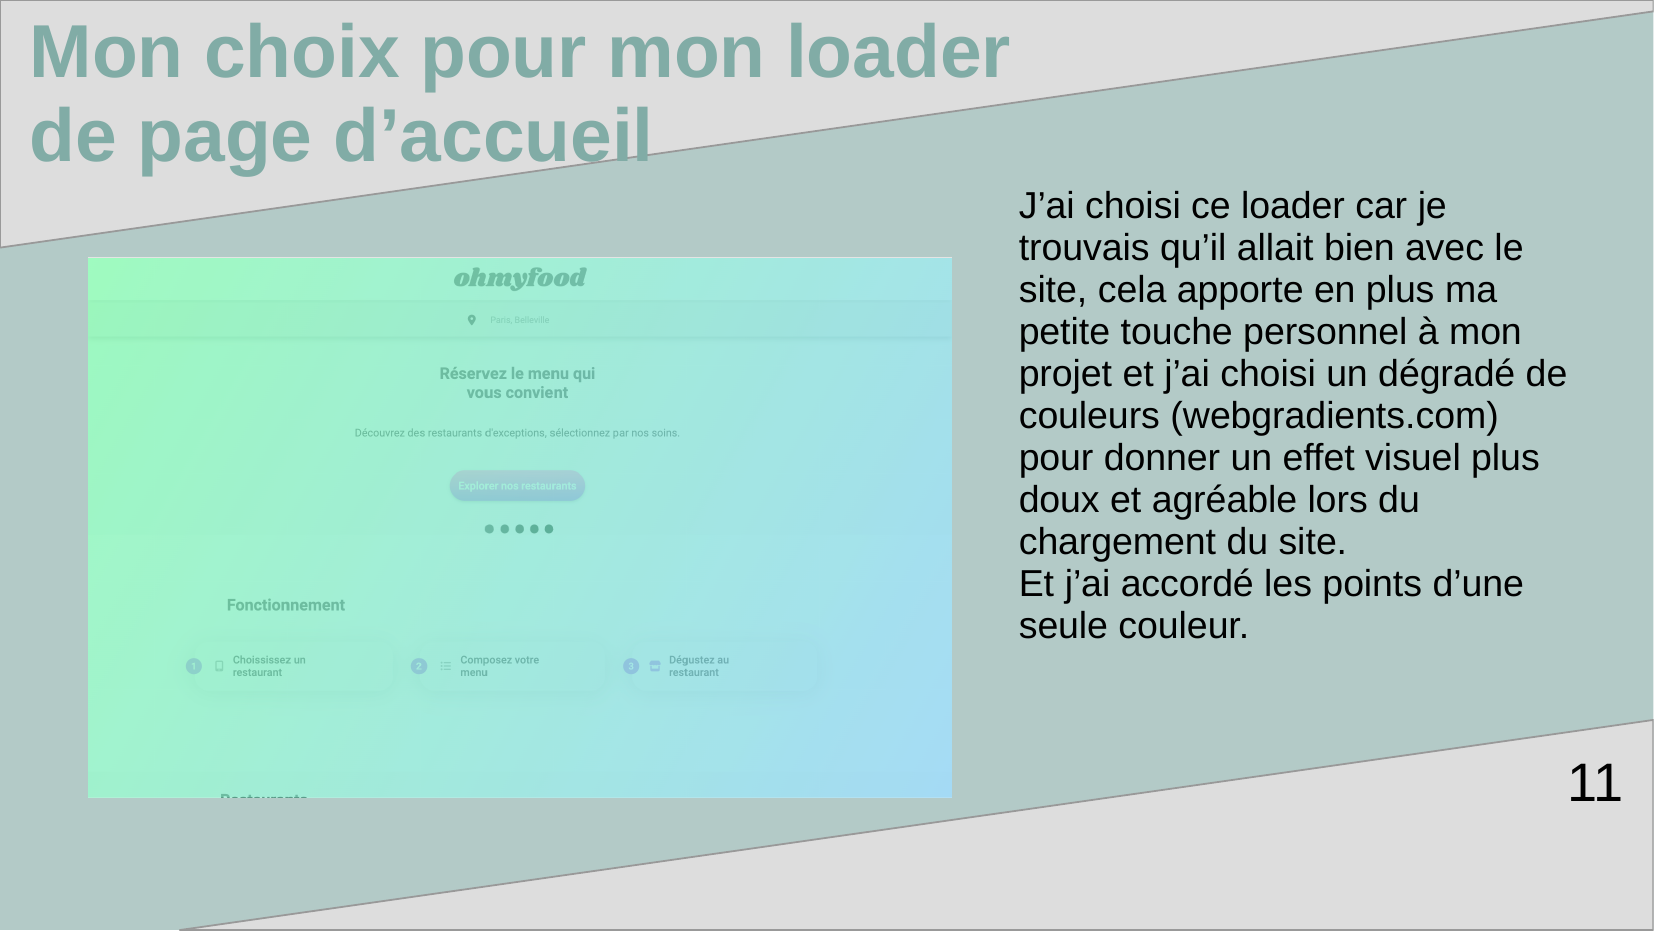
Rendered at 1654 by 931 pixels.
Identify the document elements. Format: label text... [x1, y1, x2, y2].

title Mon choix pour mon loader de page d’accueil [29, 0, 1507, 317]
picture [88, 257, 952, 798]
text_box J’ai choisi ce loader car je trouvais qu’il allait bien avec le site, cela apporte en plus ma petite touche personnel à mon projet et j’ai choisi un dégradé de couleurs (webgradients.com) pour donner un effet visuel plus doux et agréable lors du chargement du site. Et j’ai accordé les points d’une seule couleur. [1003, 177, 1595, 680]
